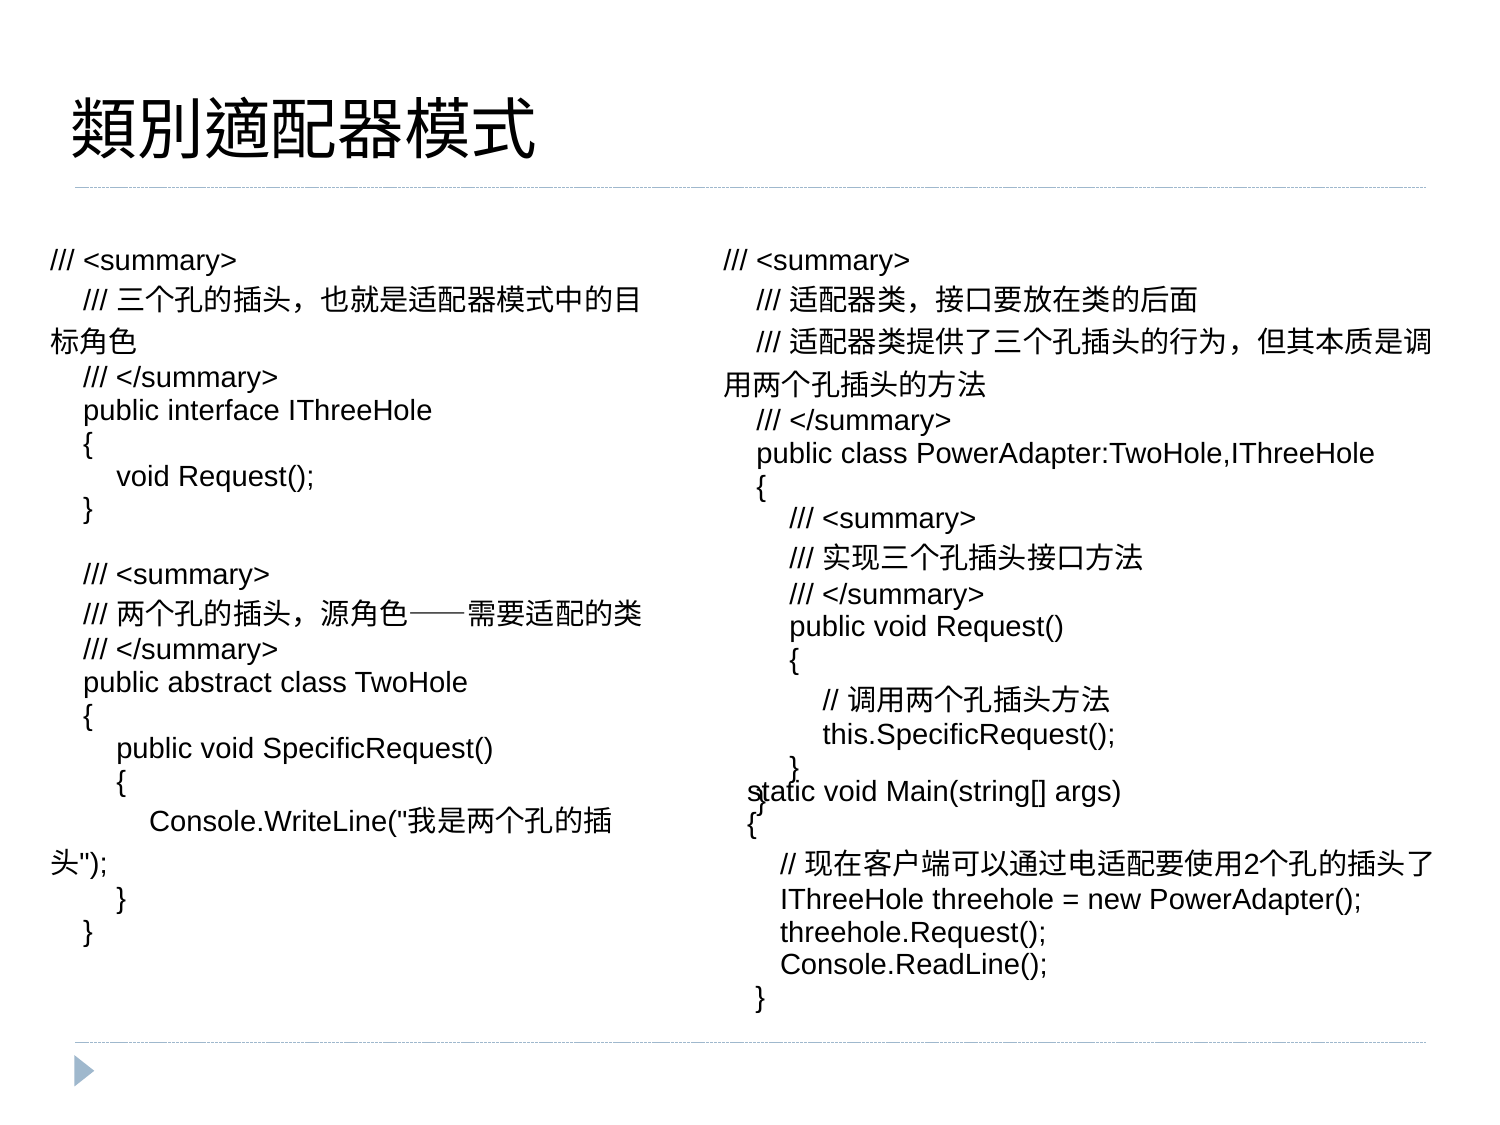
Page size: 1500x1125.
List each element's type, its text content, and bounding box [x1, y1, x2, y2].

text_box static void Main(string[] args) { // 现在客户端可以通过电适配要使用2个孔的插头了 IThreeHole threehole = new PowerAdapter(); threehole.Request(); Console.ReadLine(); } [732, 767, 1500, 1077]
title 類別適配器模式 [55, 11, 1406, 175]
text_box /// <summary> /// 适配器类，接口要放在类的后面 /// 适配器类提供了三个孔插头的行为，但其本质是调用两个孔插头的方法 /// </summary> public class PowerAdapter:TwoHole,IThreeHole { /// <summary> /// 实现三个孔插头接口方法 /// </summary> public void Request() { // 调用两个孔插头方法 this.SpecificRequest(); } } [708, 236, 1477, 768]
text_box /// <summary> /// 三个孔的插头，也就是适配器模式中的目标角色 /// </summary> public interface IThreeHole { void Request(); } /// <summary> /// 两个孔的插头，源角色——需要适配的类 /// </summary> public abstract class TwoHole { public void SpecificRequest() { Console.WriteLine("我是两个孔的插头"); } } [35, 236, 686, 1010]
